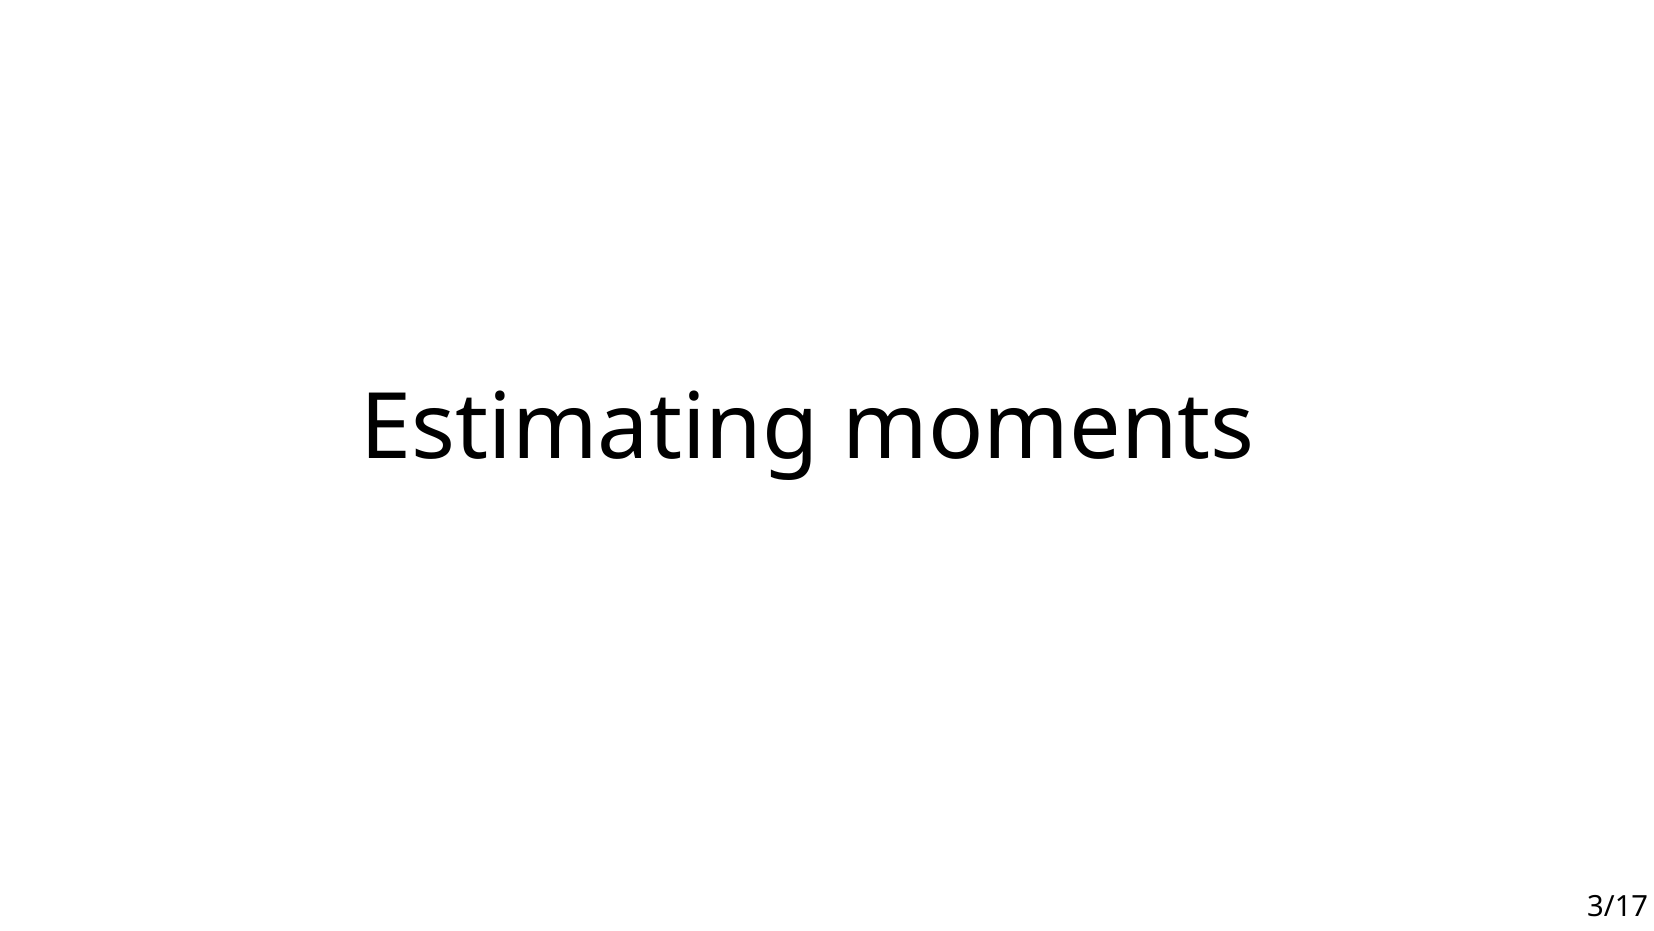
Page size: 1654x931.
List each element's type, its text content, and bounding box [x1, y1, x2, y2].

title Estimating moments [64, 345, 1553, 501]
